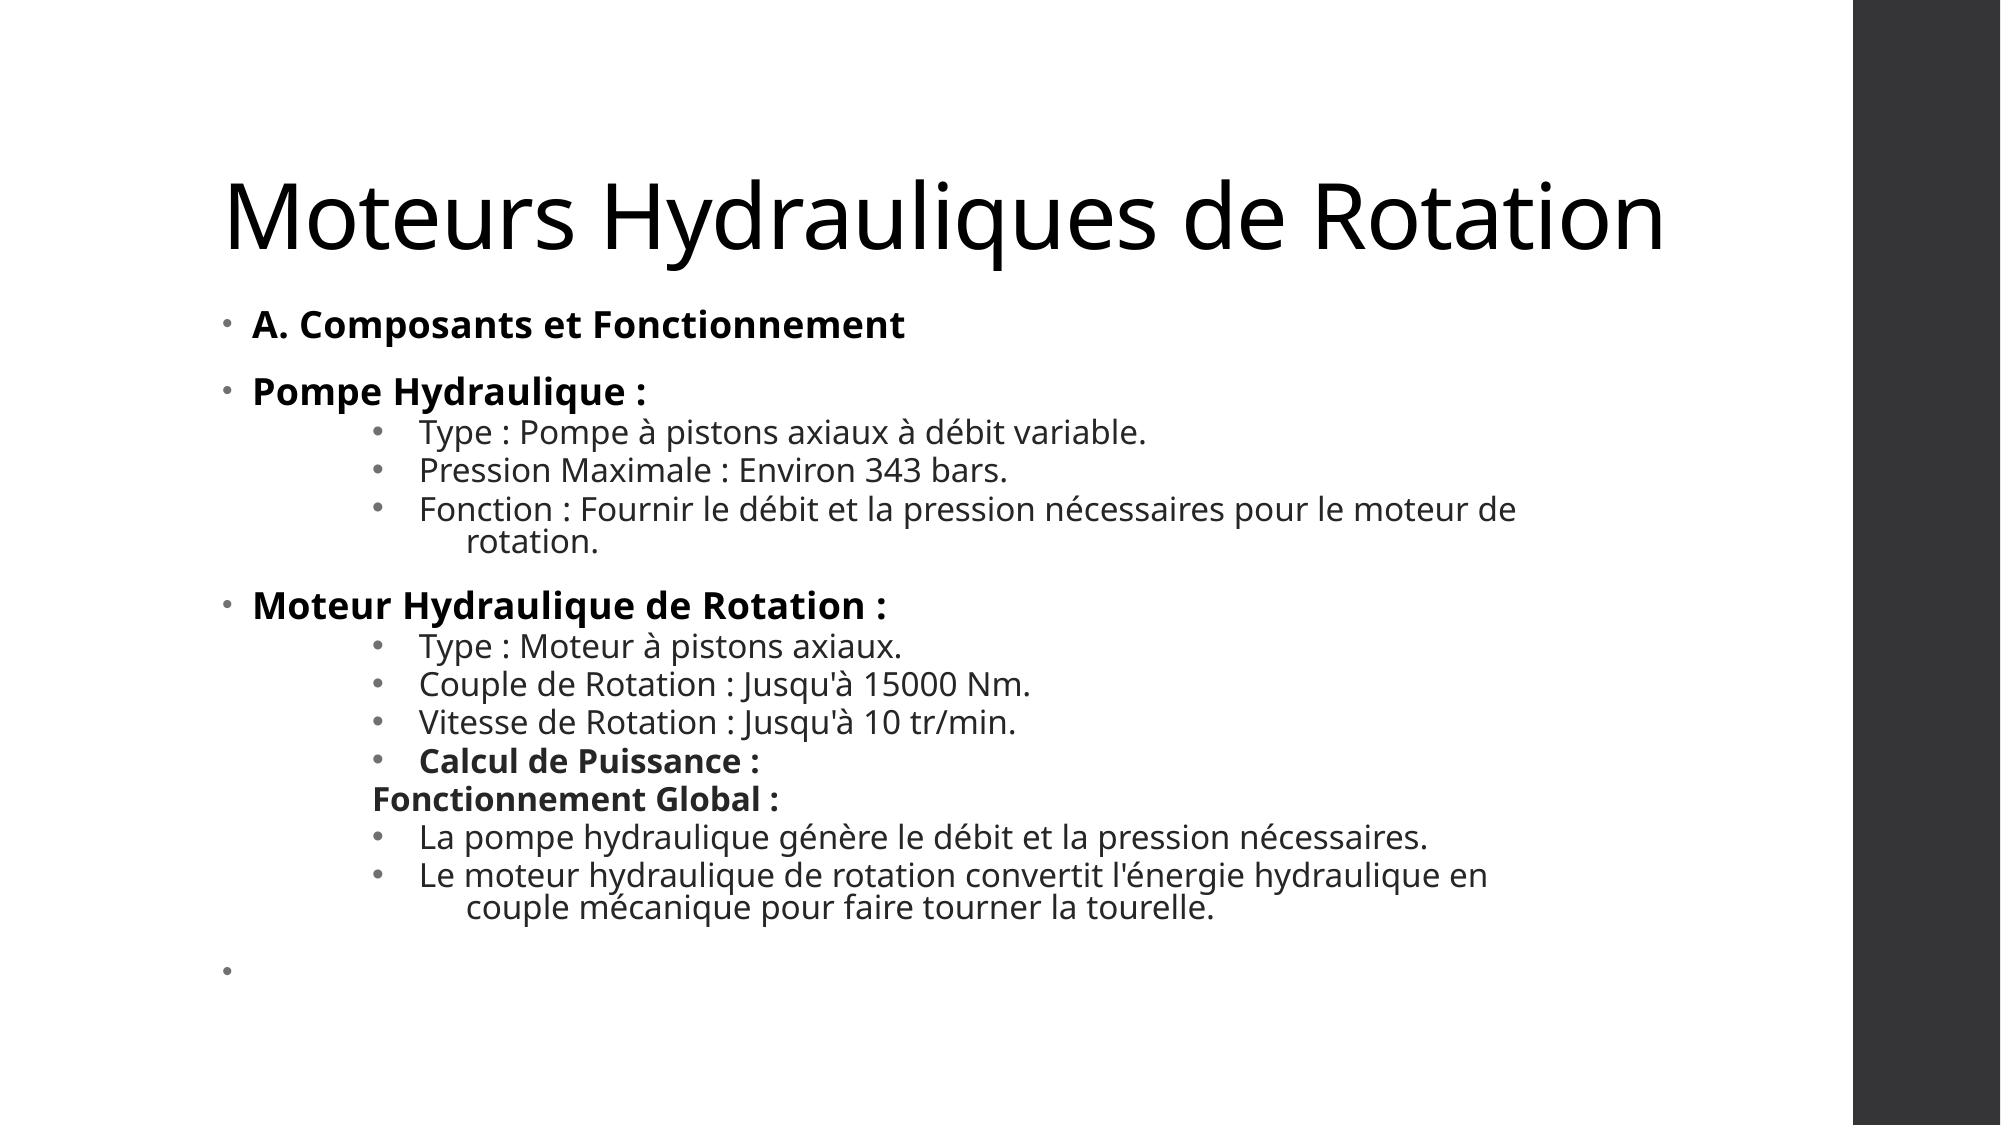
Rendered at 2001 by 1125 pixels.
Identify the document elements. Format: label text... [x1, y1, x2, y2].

title Moteurs Hydrauliques de Rotation [206, 60, 1797, 278]
list A. Composants et Fonctionnement Pompe Hydraulique : Type : Pompe à pistons axiaux à débit variable. Pression Maximale : Environ 343 bars. Fonction : Fournir le débit et la pression nécessaires pour le moteur de rotation. Moteur Hydraulique de Rotation : Type : Moteur à pistons axiaux. Couple de Rotation : Jusqu'à 15000 Nm. Vitesse de Rotation : Jusqu'à 10 tr/min. Calcul de Puissance : Fonctionnement Global : La pompe hydraulique génère le débit et la pression nécessaires. Le moteur hydraulique de rotation convertit l'énergie hydraulique en couple mécanique pour faire tourner la tourelle. [206, 299, 1617, 1014]
